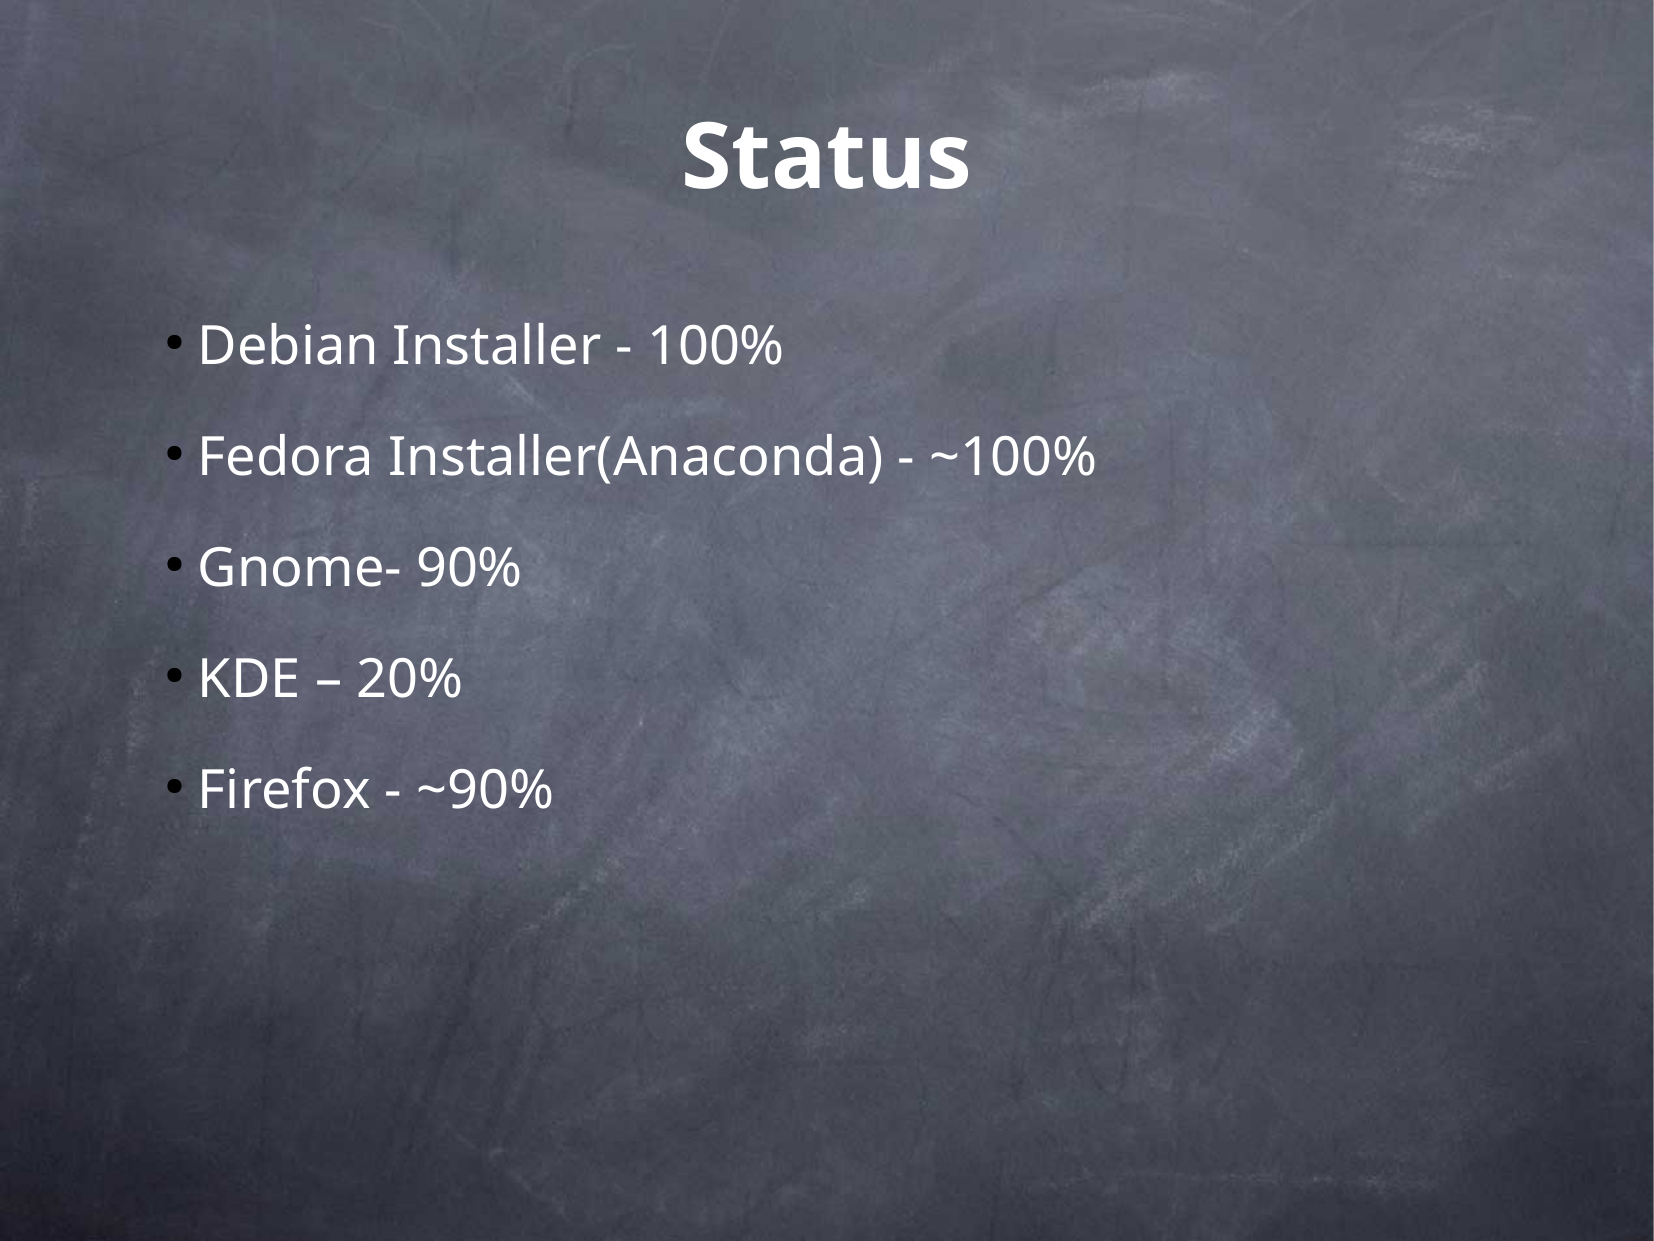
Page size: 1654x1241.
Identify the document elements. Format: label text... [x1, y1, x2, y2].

text_box Debian Installer - 100% Fedora Installer(Anaconda) - ~100% Gnome- 90% KDE – 20% Firefox - ~90% [150, 262, 1035, 901]
title Status [82, 56, 1571, 250]
picture [0, 0, 1654, 1241]
